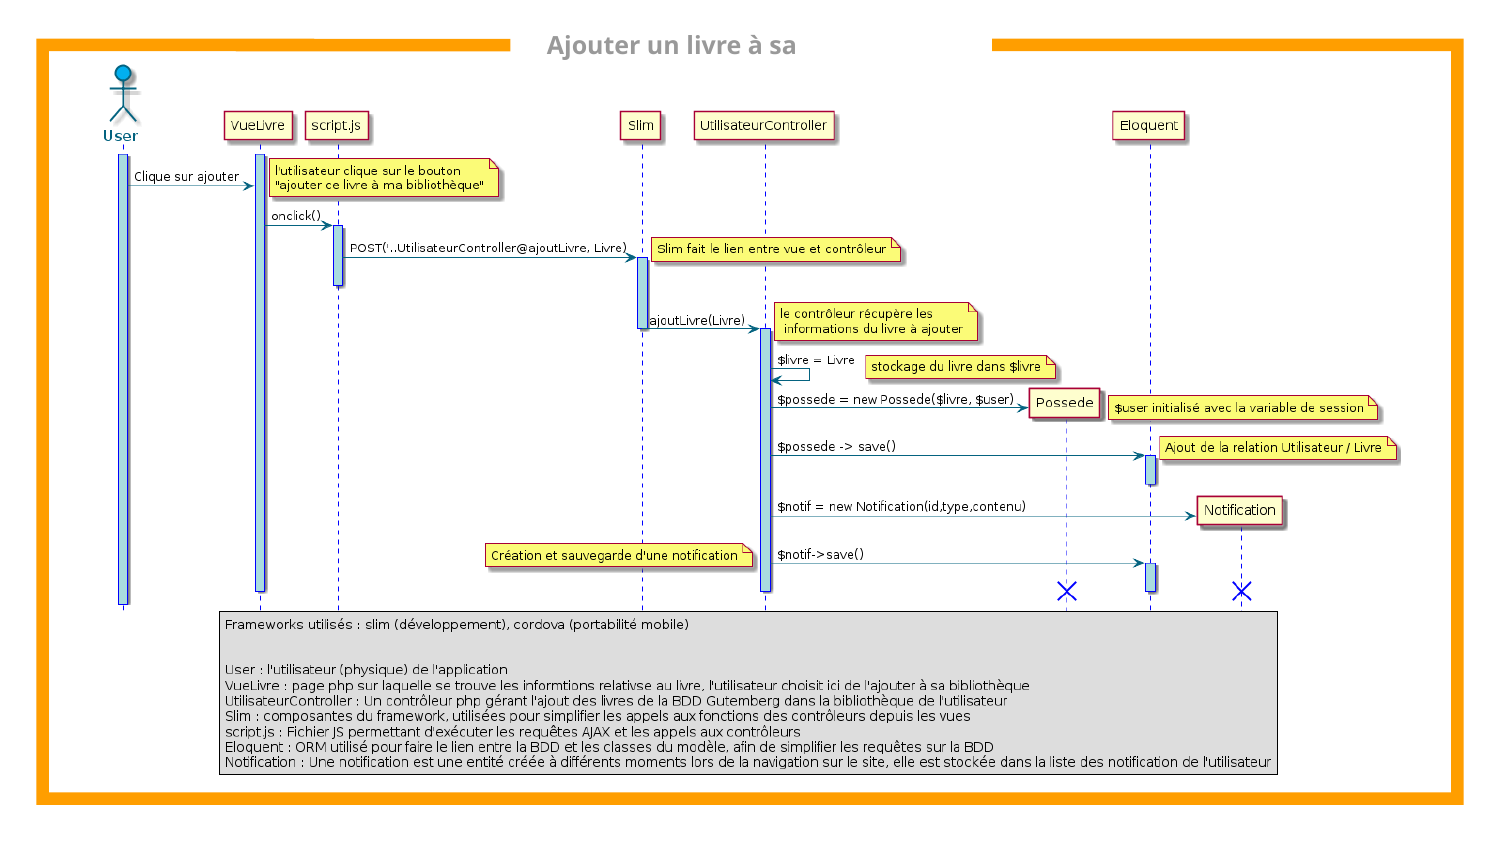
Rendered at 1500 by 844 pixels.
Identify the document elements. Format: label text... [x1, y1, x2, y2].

picture [94, 60, 1406, 784]
title Ajouter un livre à sa bibliothèque personnelle [531, 15, 969, 60]
